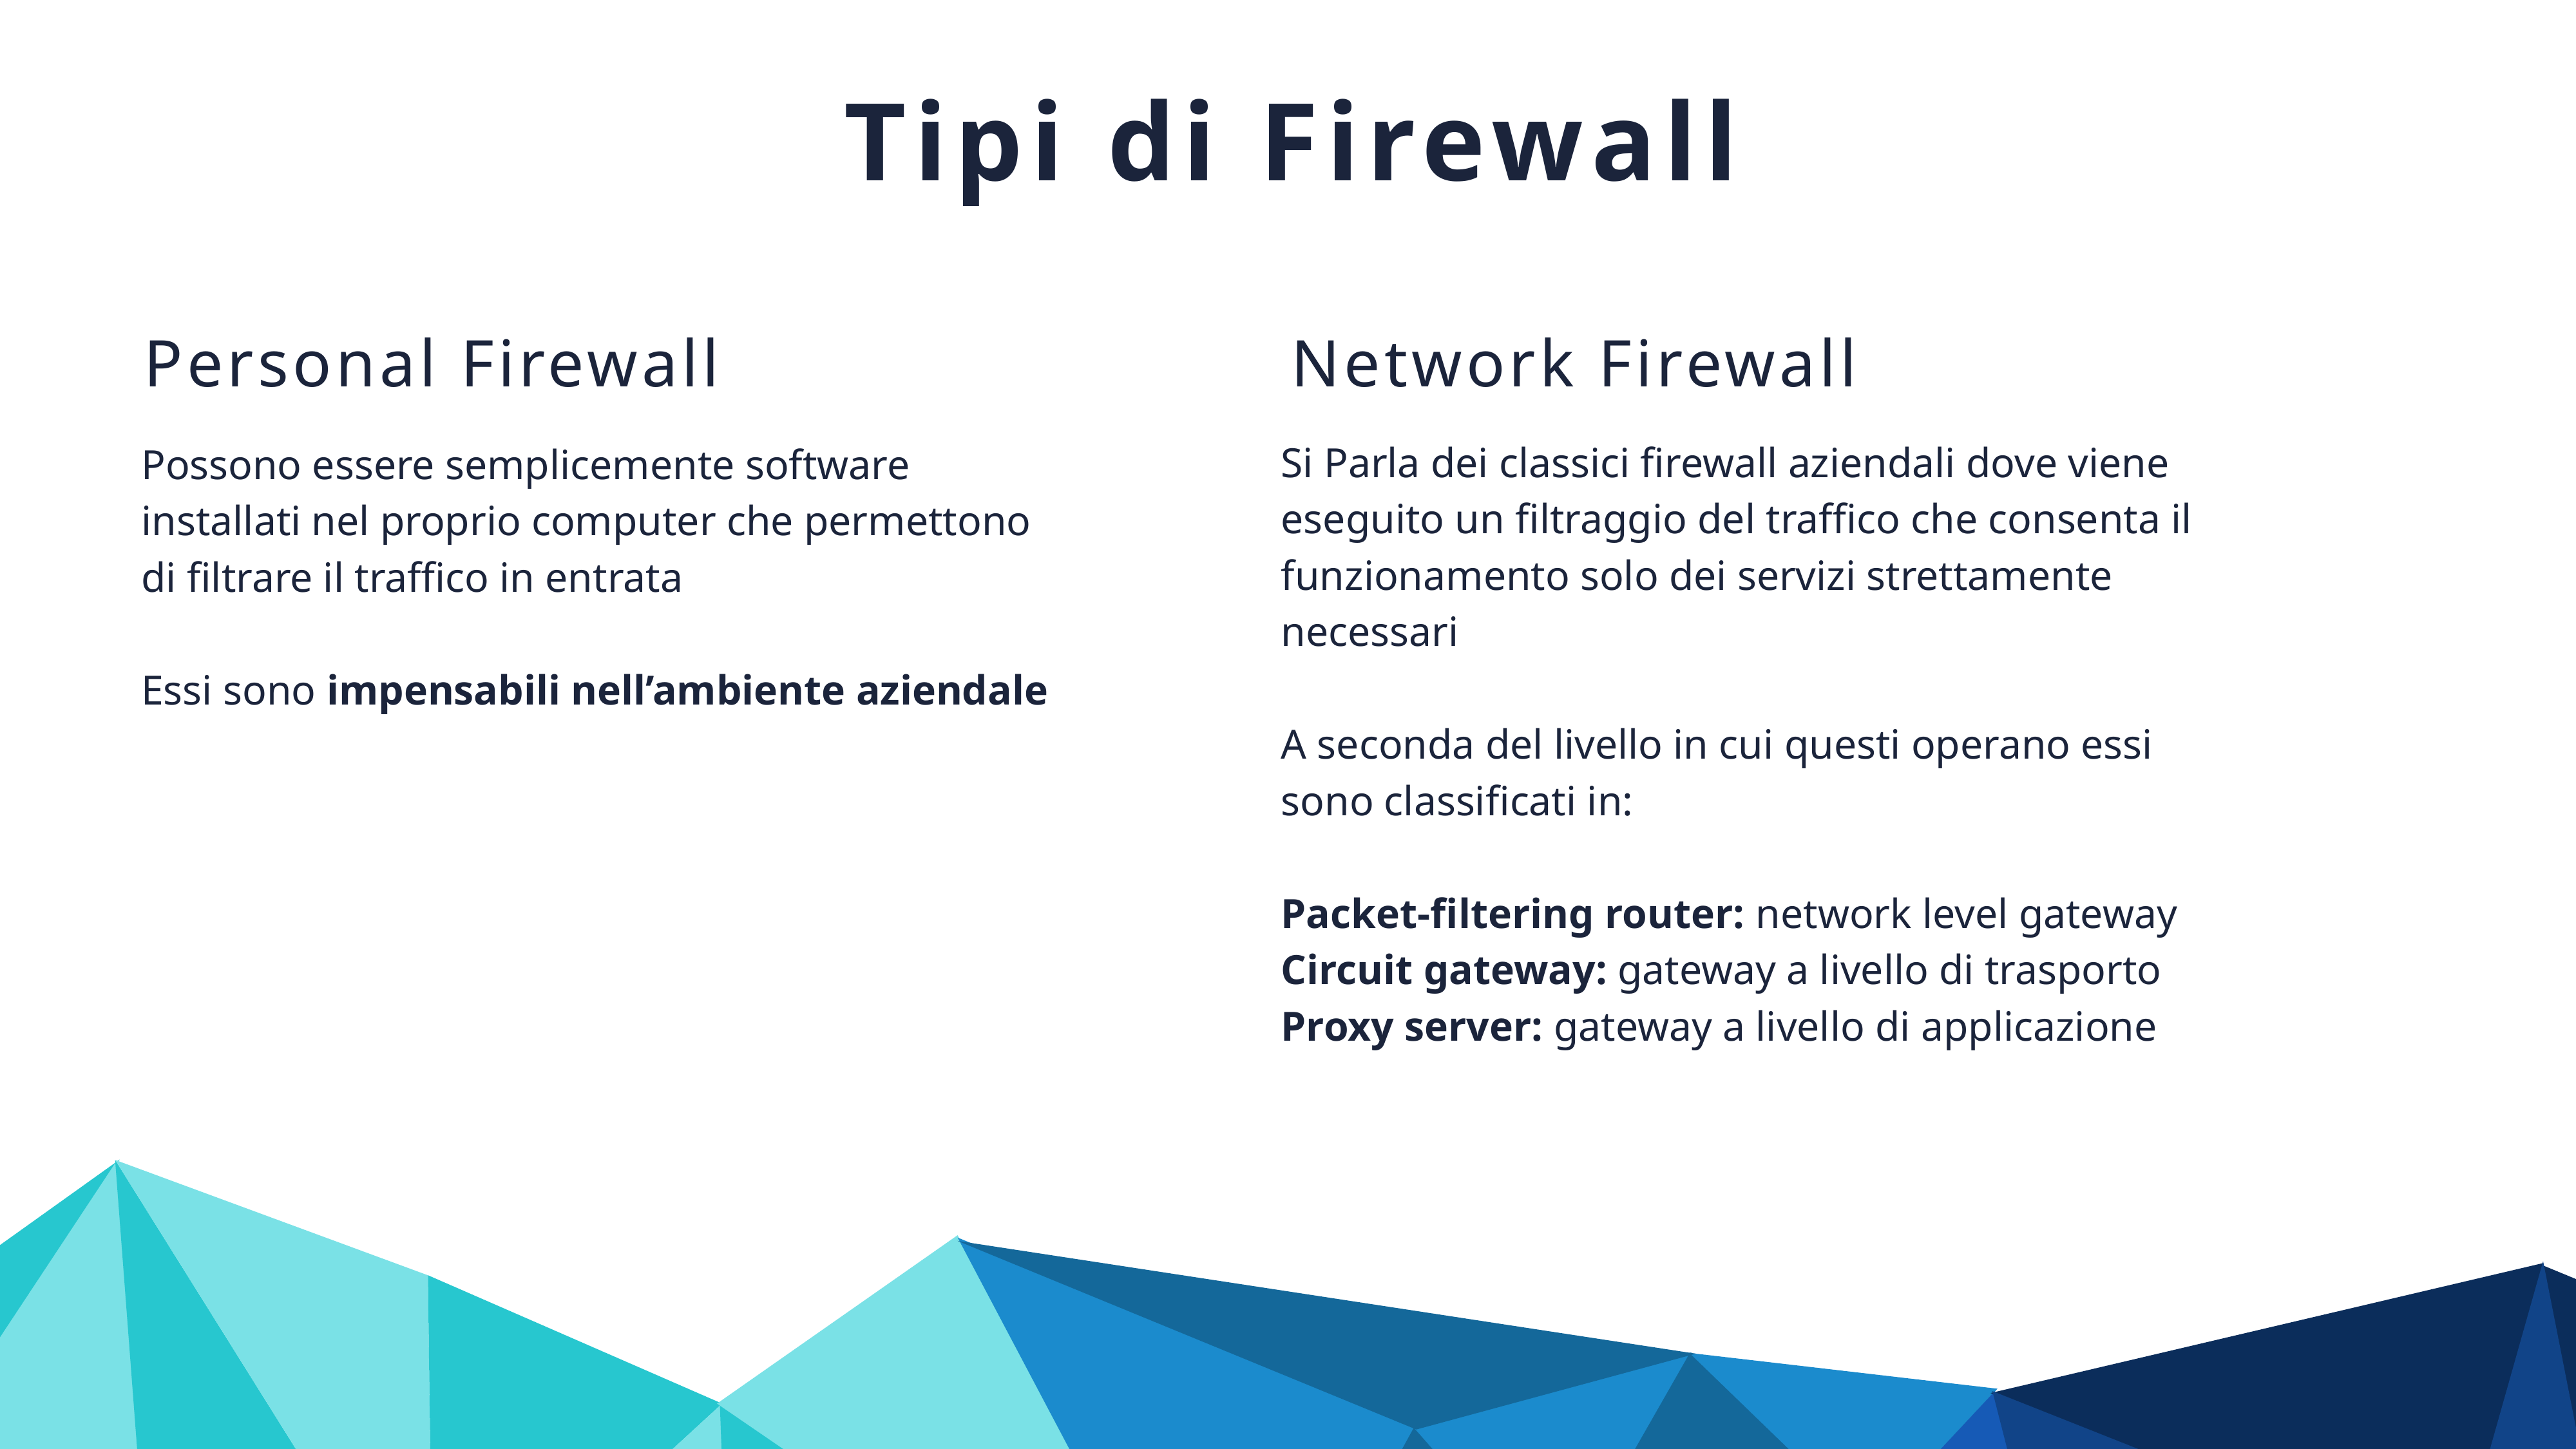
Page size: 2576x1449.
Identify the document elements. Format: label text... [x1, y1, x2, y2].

text_box Network Firewall [1281, 317, 1867, 404]
text_box Possono essere semplicemente software installati nel proprio computer che permettono di filtrare il traffico in entrata Essi sono impensabili nell’ambiente aziendale [131, 426, 1077, 718]
text_box Si Parla dei classici firewall aziendali dove viene eseguito un filtraggio del traffico che consenta il funzionamento solo dei servizi strettamente necessari A seconda del livello in cui questi operano essi sono classificati in: Packet-filtering router: network level gateway Circuit gateway: gateway a livello di trasporto Proxy server: gateway a livello di applicazione [1272, 424, 2231, 1054]
text_box Personal Firewall [134, 317, 730, 404]
text_box Tipi di Firewall [834, 68, 1748, 207]
